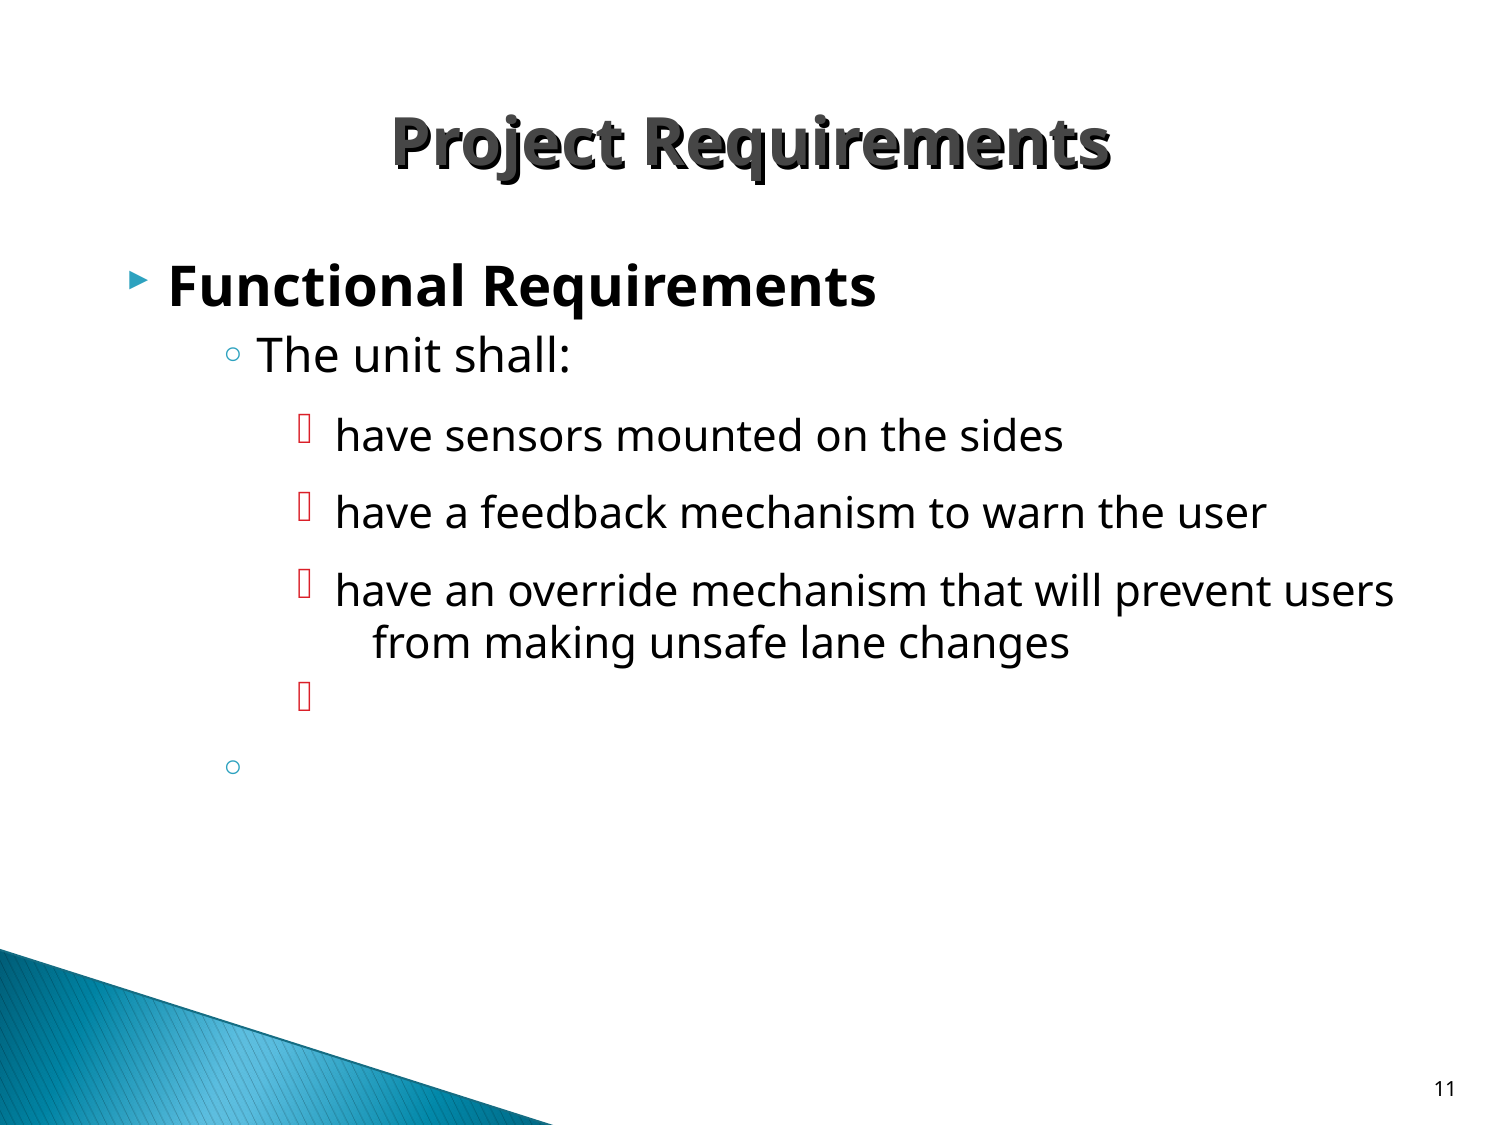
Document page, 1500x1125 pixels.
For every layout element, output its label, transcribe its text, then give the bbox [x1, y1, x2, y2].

title Project Requirements [75, 45, 1426, 233]
list Functional Requirements The unit shall: have sensors mounted on the sides have a feedback mechanism to warn the user have an override mechanism that will prevent users from making unsafe lane changes [75, 243, 1426, 986]
text_box [1418, 1051, 1479, 1112]
